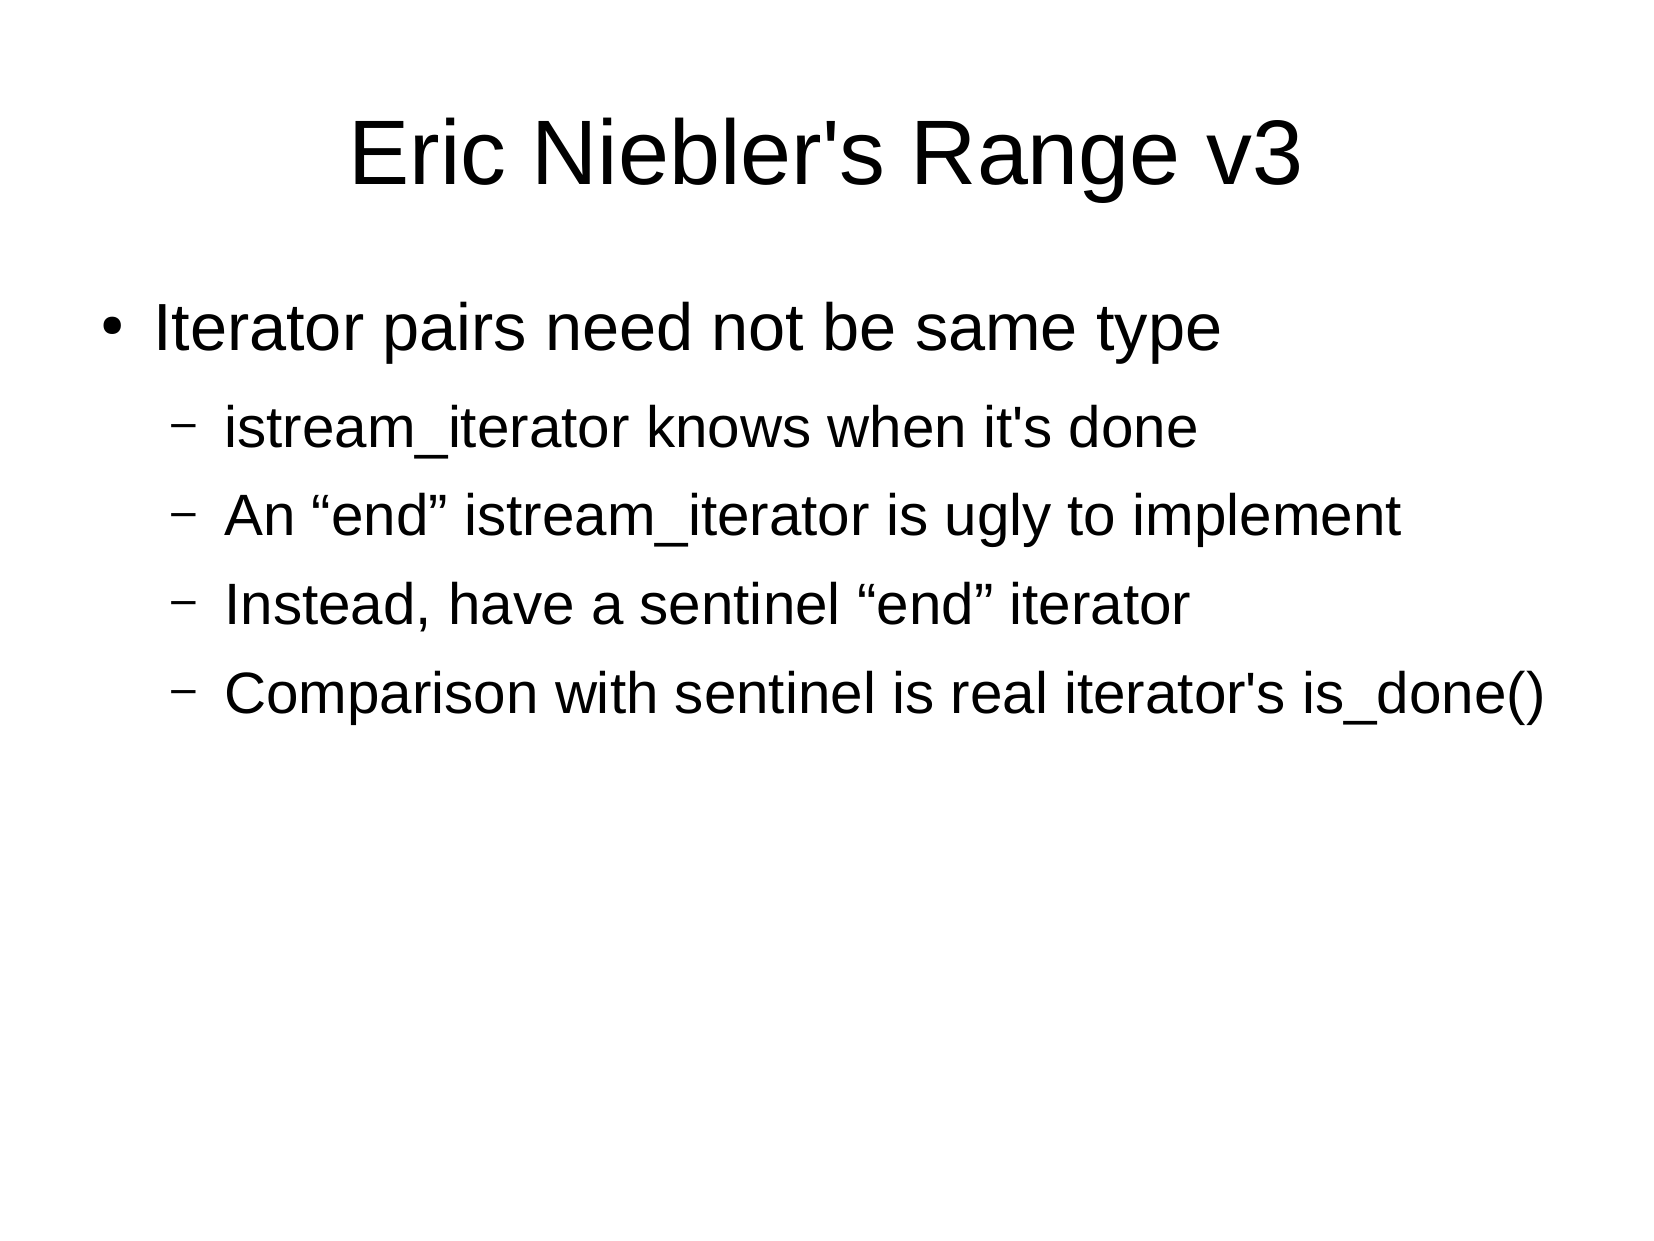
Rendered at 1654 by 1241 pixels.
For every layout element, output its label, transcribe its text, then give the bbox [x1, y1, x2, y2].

title Eric Niebler's Range v3 [82, 49, 1571, 257]
list Iterator pairs need not be same type istream_iterator knows when it's done An “end” istream_iterator is ugly to implement Instead, have a sentinel “end” iterator Comparison with sentinel is real iterator's is_done() [82, 290, 1571, 1201]
